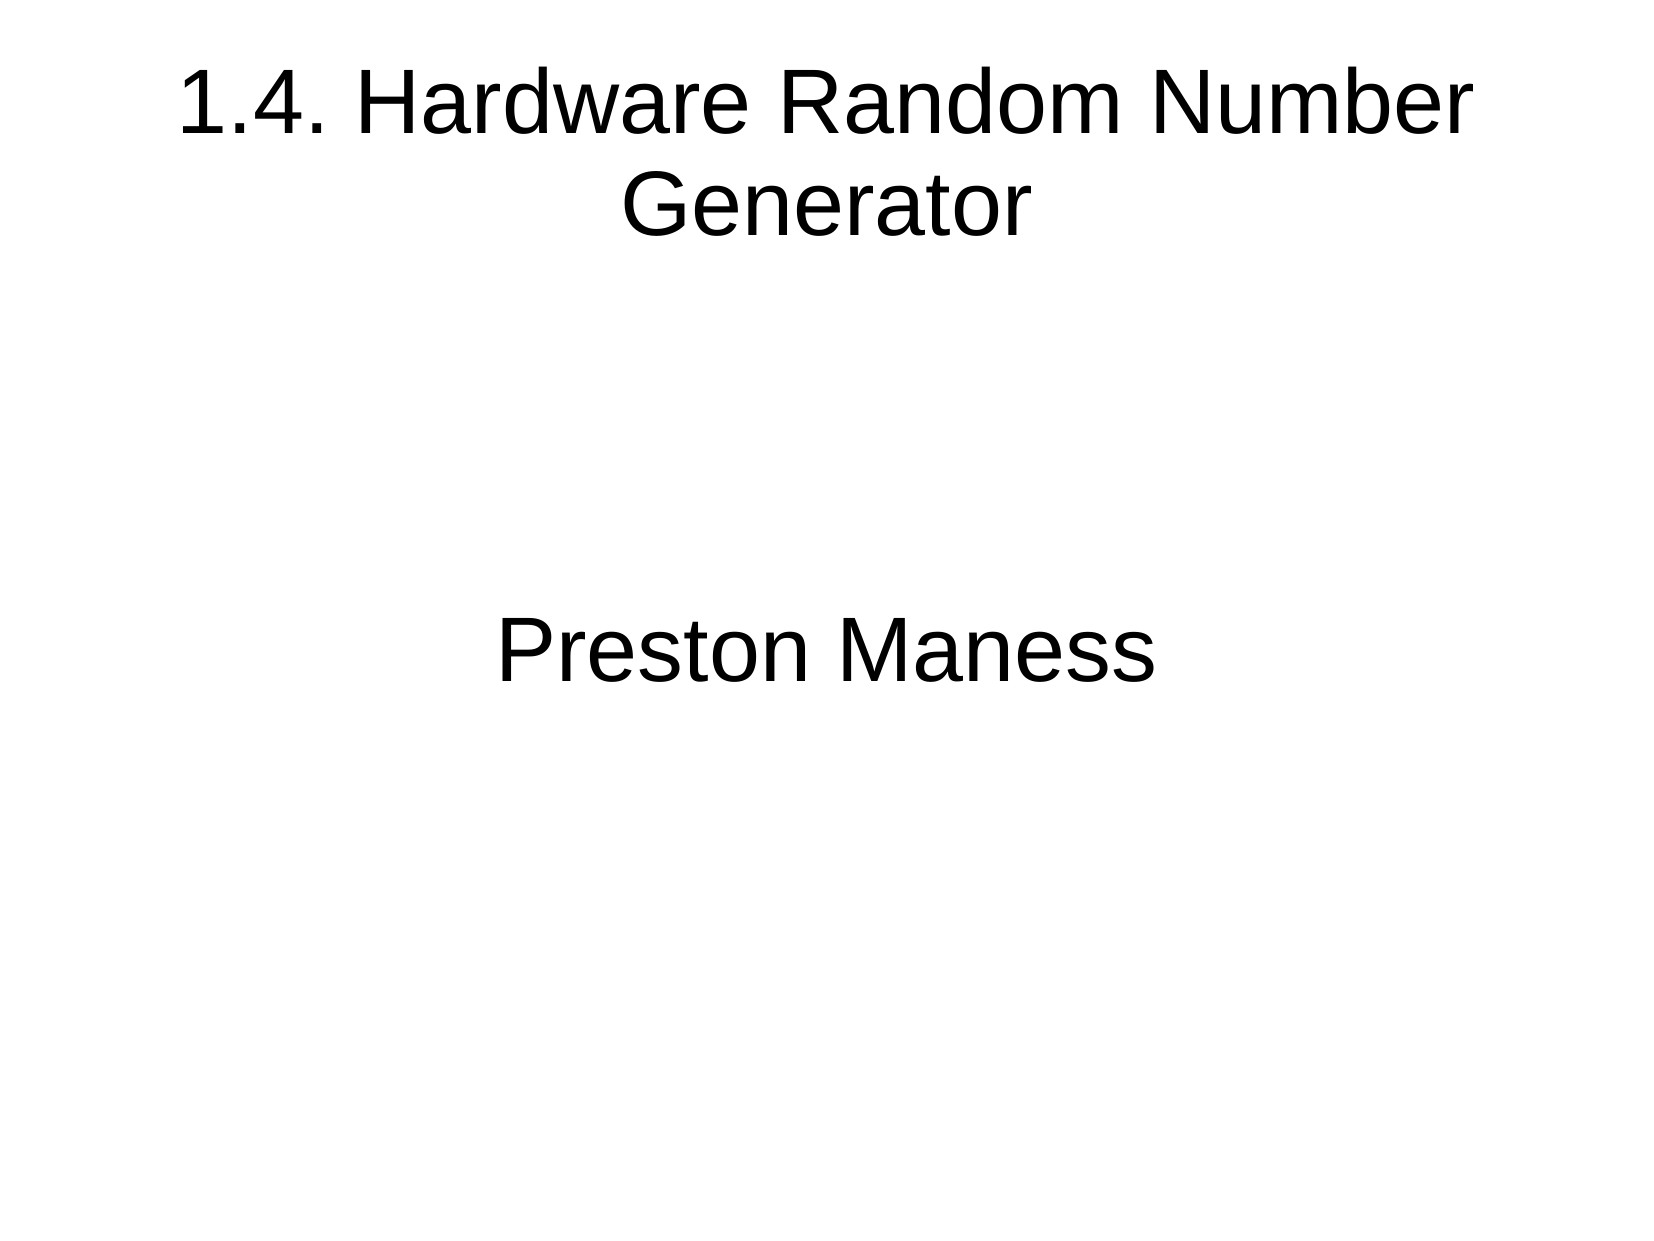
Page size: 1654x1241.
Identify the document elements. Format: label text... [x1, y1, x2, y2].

title 1.4. Hardware Random Number Generator [82, 49, 1571, 257]
subtitle Preston Maness [82, 290, 1571, 1010]
